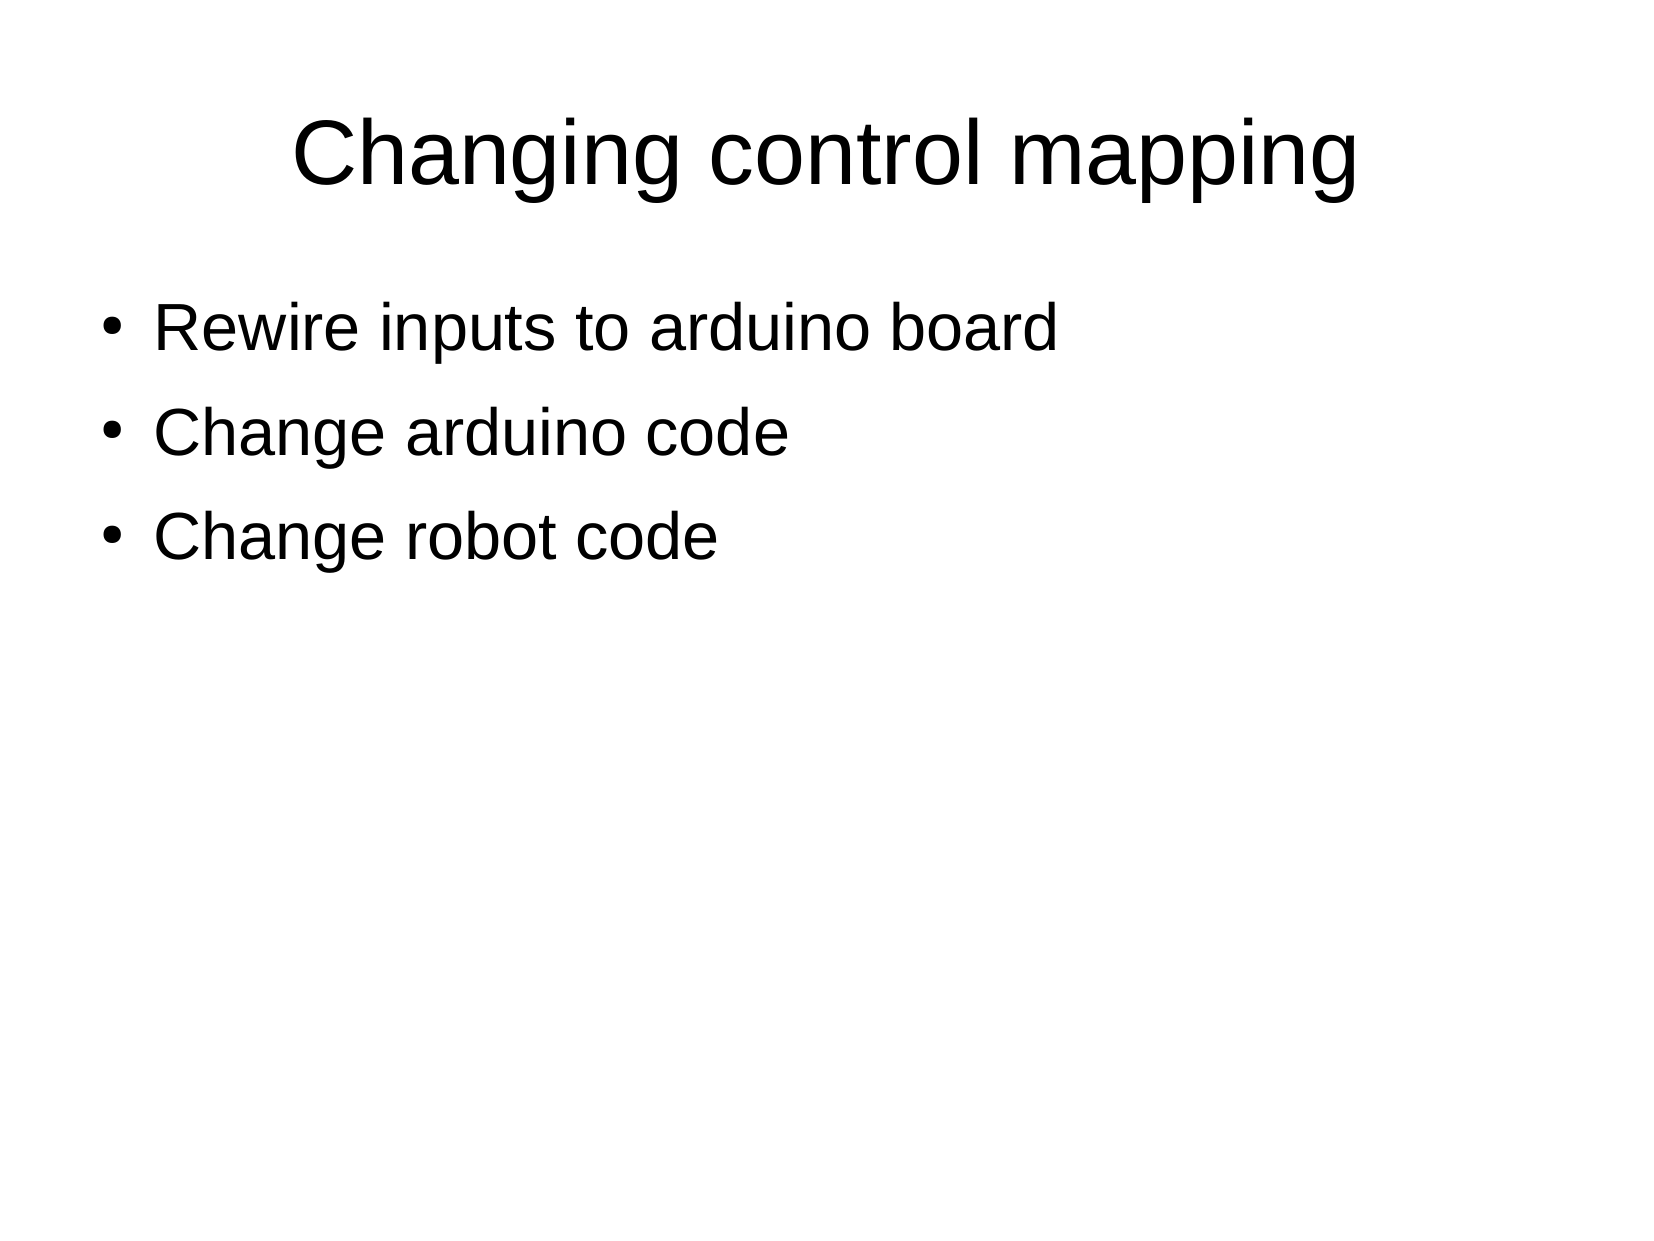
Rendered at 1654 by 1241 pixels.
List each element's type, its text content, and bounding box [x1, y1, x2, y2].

title Changing control mapping [82, 49, 1571, 257]
list Rewire inputs to arduino board Change arduino code Change robot code [82, 290, 1571, 1010]
